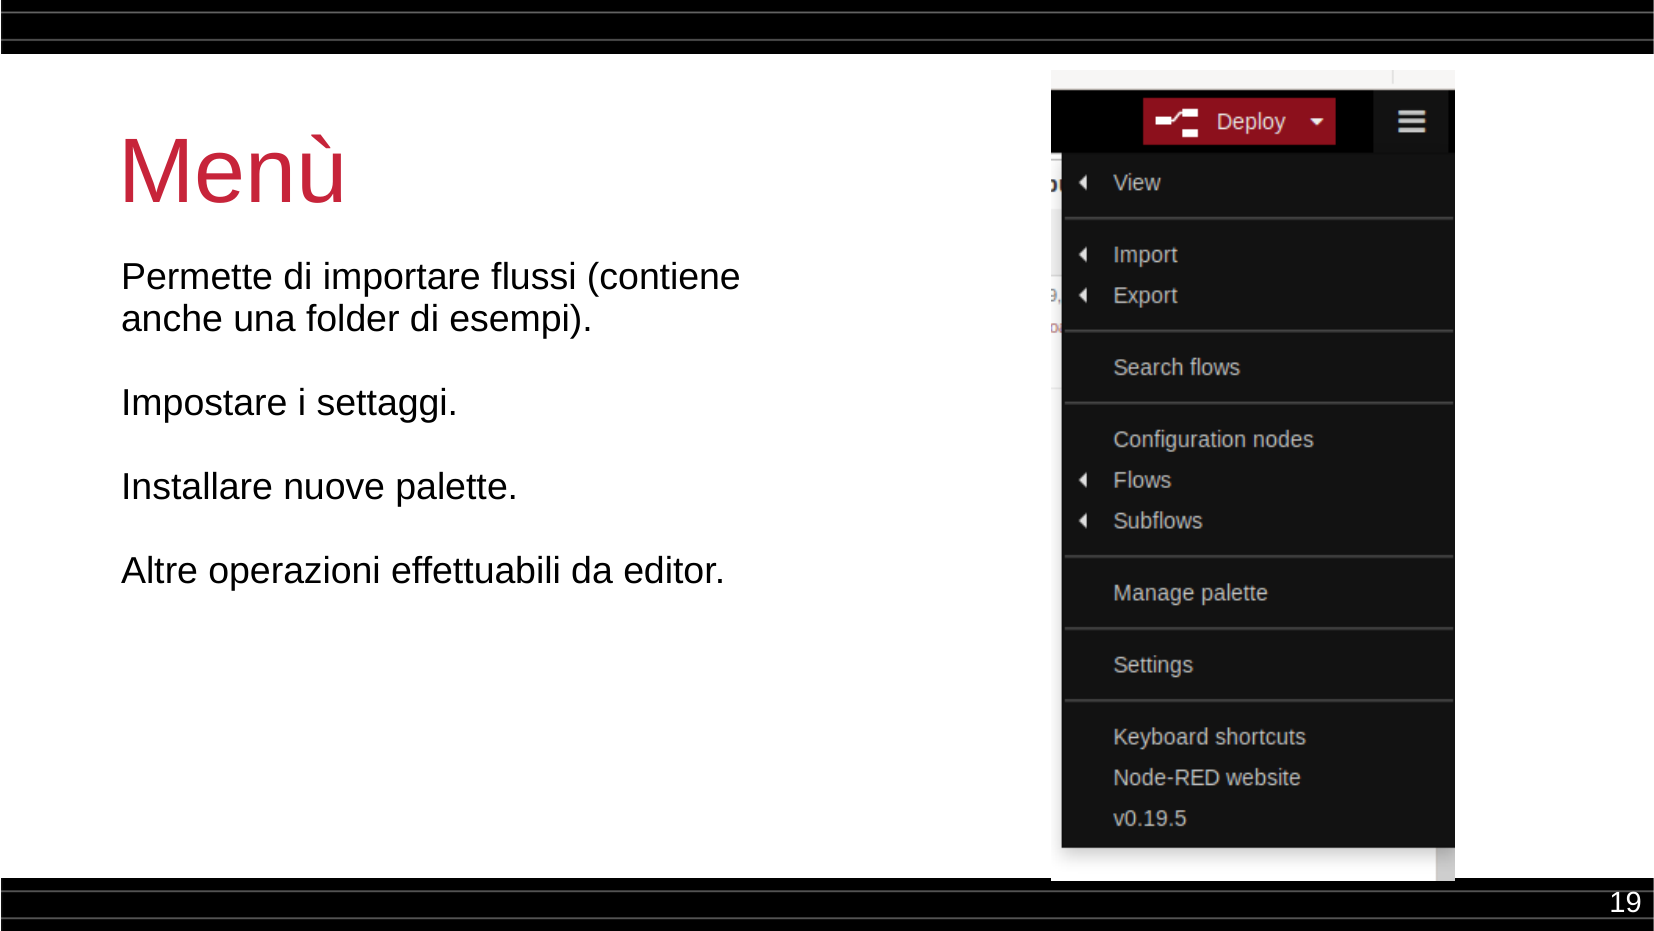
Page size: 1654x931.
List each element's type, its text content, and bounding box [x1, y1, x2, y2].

picture [1, 0, 1654, 54]
picture [1, 70, 1654, 931]
text_box Permette di importare flussi (contiene anche una folder di esempi). Impostare i settaggi. Installare nuove palette. Altre operazioni effettuabili da editor. [106, 248, 815, 758]
title Menù [118, 92, 1040, 249]
